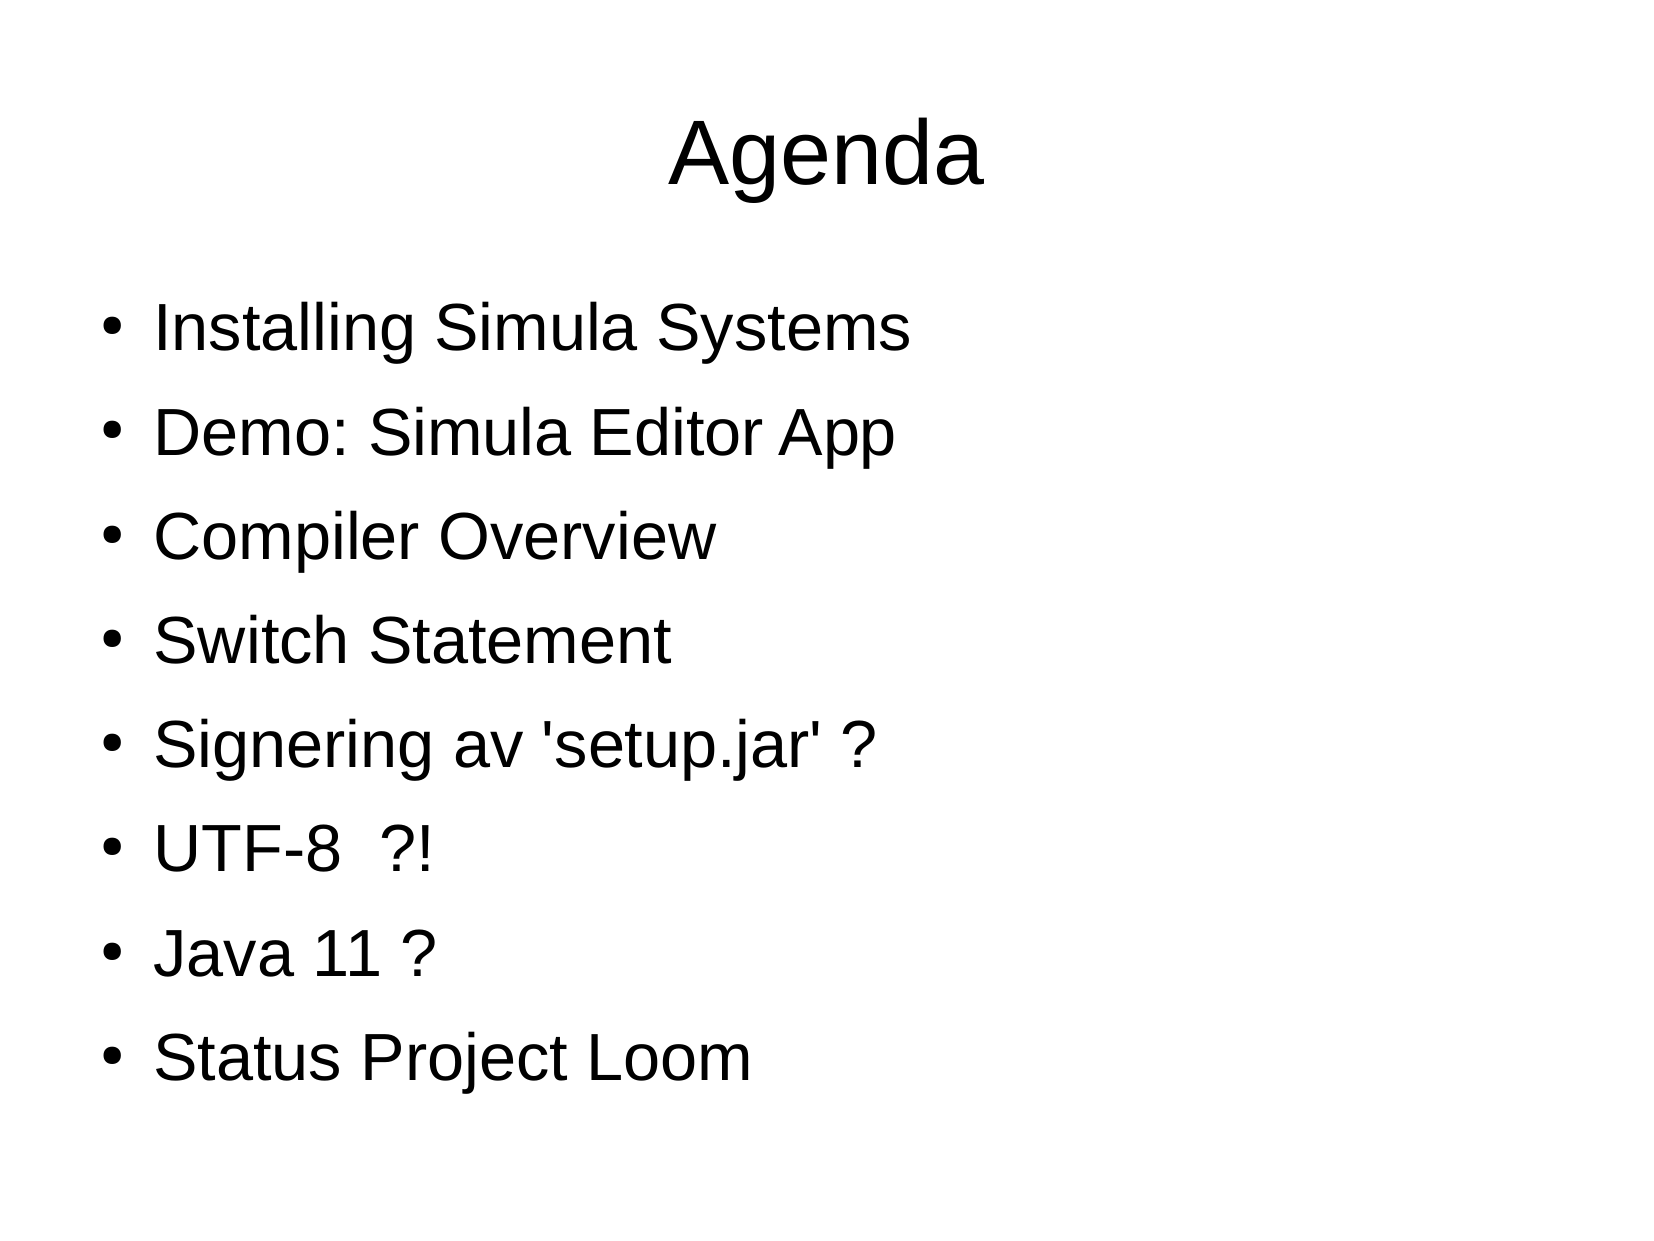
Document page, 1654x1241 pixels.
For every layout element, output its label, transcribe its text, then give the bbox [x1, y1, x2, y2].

list Installing Simula Systems Demo: Simula Editor App Compiler Overview Switch Statement Signering av 'setup.jar' ? UTF-8 ?! Java 11 ? Status Project Loom [82, 290, 1571, 1109]
title Agenda [82, 49, 1571, 257]
